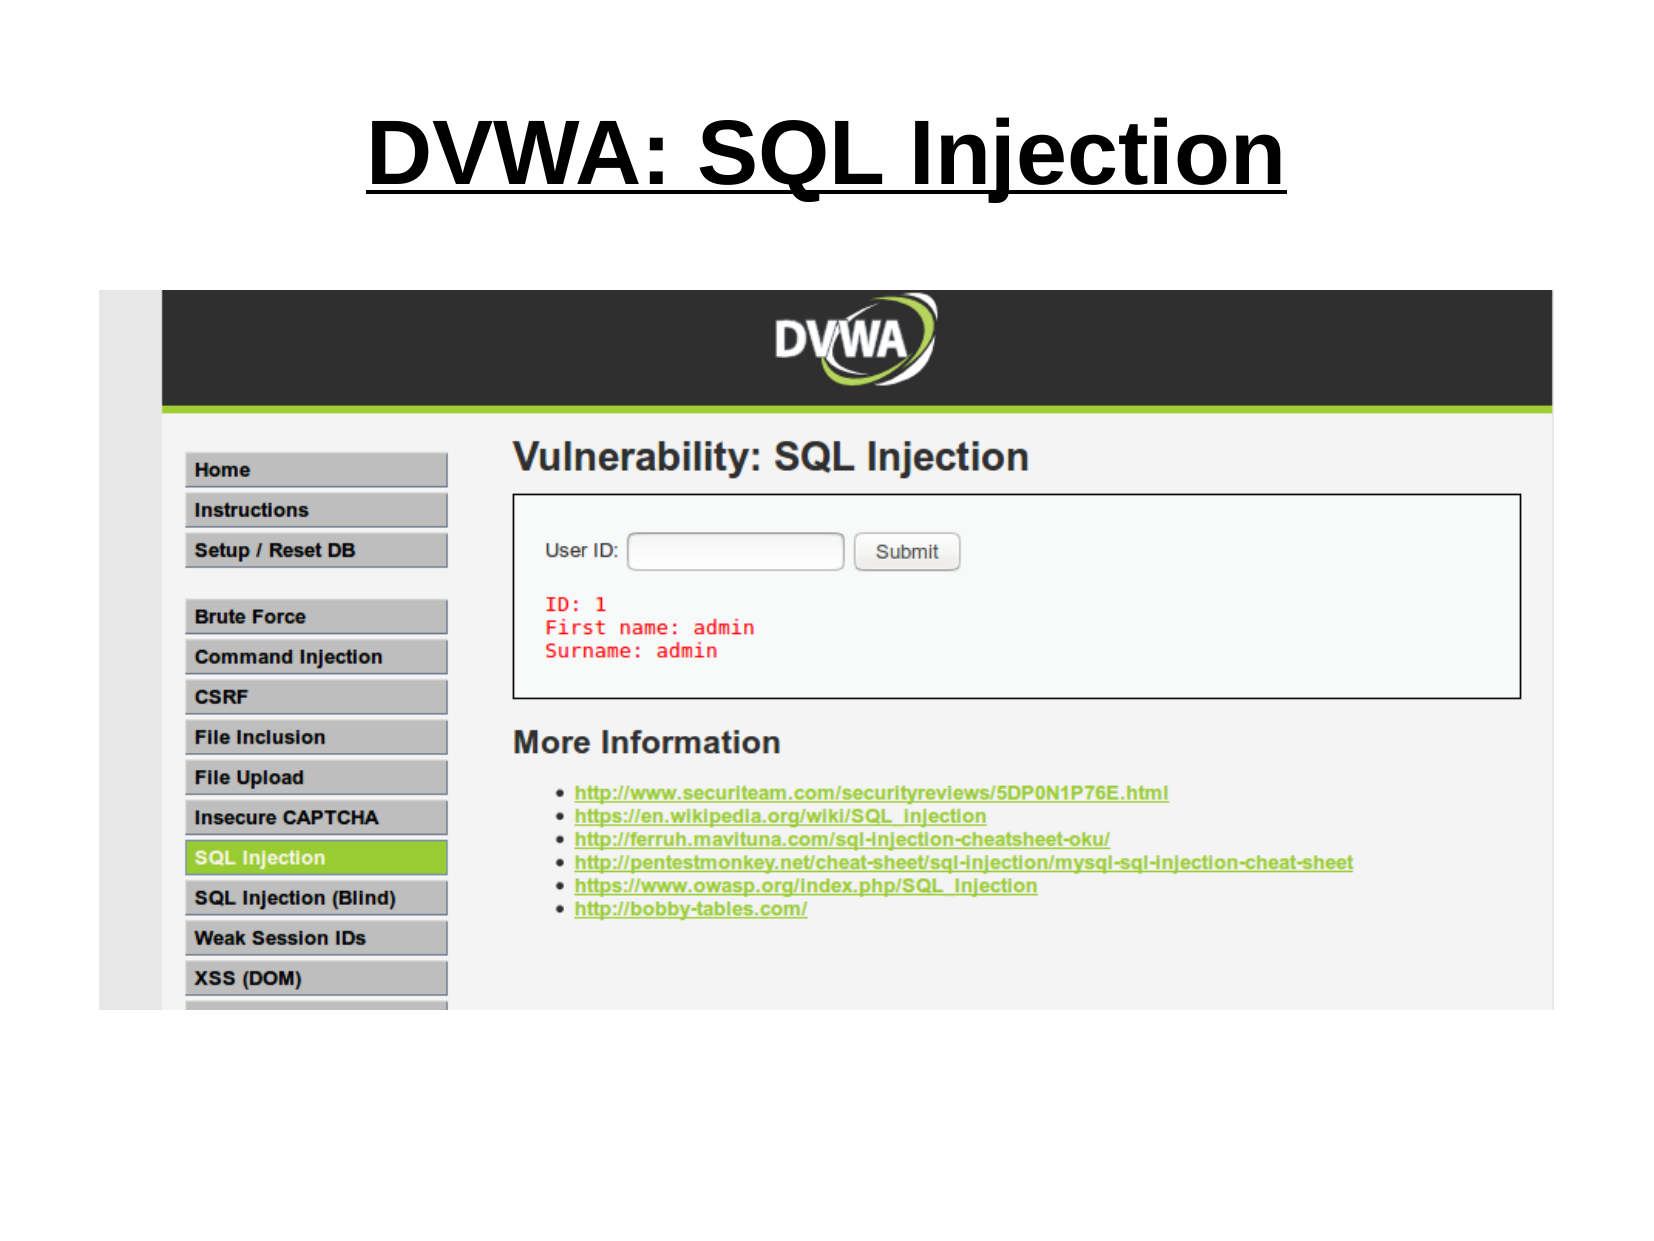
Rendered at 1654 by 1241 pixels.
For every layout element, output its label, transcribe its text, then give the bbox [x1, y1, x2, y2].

picture [99, 290, 1554, 1010]
title DVWA: SQL Injection [82, 49, 1571, 257]
